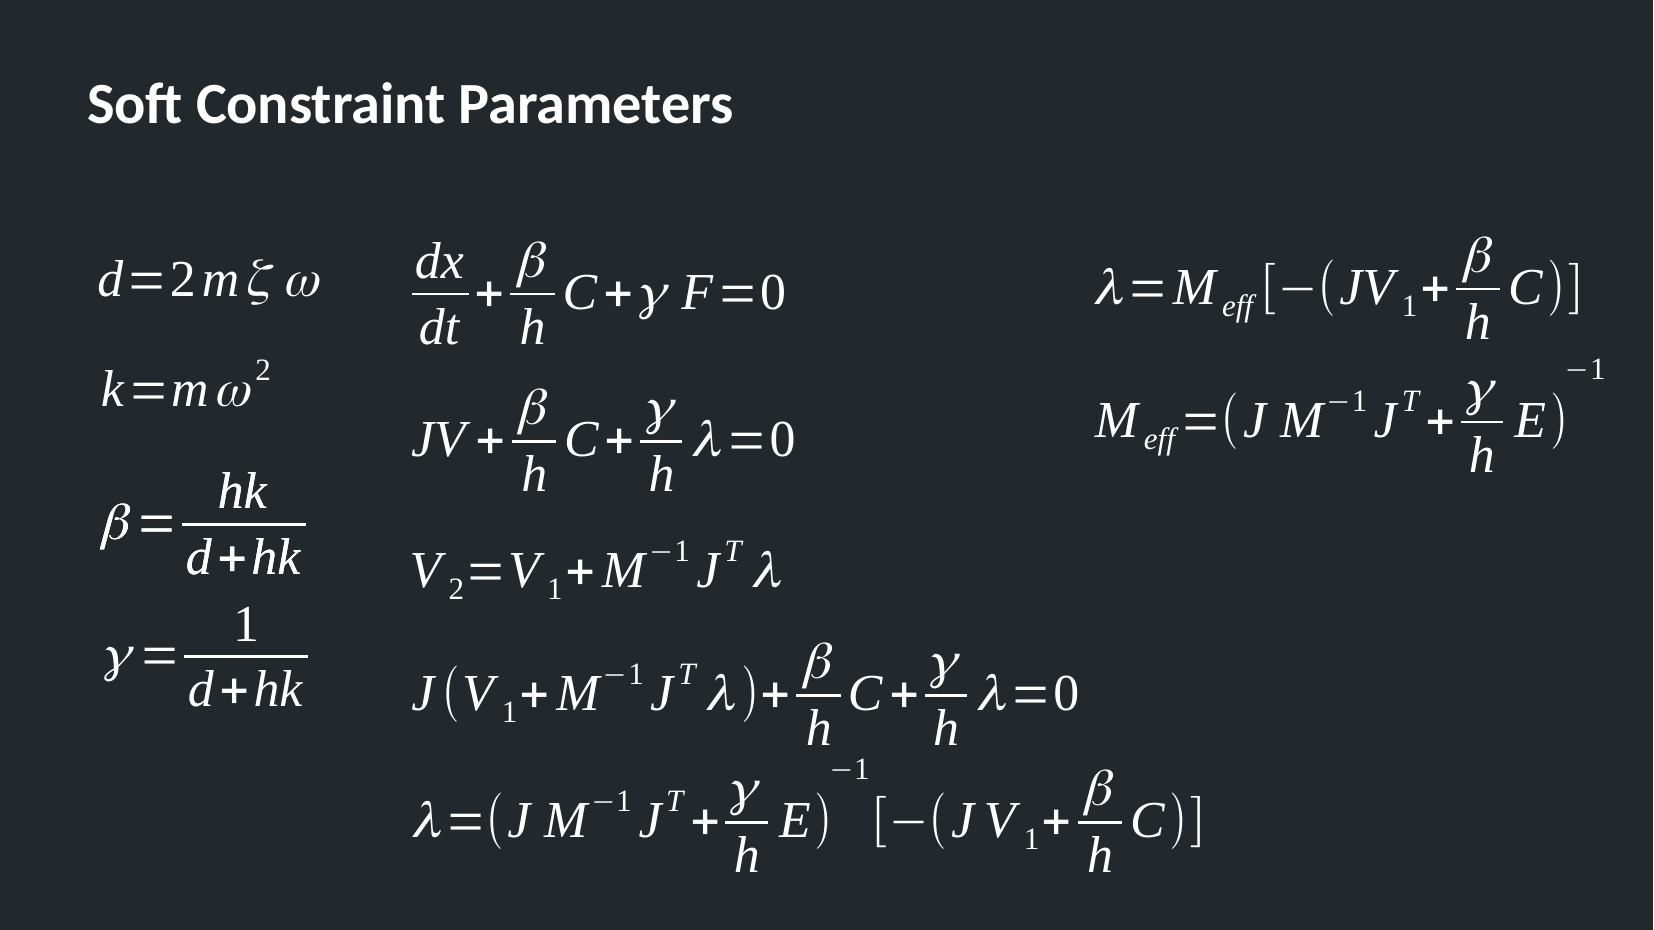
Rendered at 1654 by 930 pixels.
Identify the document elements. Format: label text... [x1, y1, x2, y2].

chart [90, 462, 315, 586]
chart [403, 533, 792, 607]
chart [403, 232, 793, 356]
chart [403, 640, 1210, 885]
chart [403, 386, 802, 503]
chart [1085, 352, 1612, 484]
chart [93, 353, 278, 418]
text_box Soft Constraint Parameters [72, 72, 886, 221]
chart [94, 595, 317, 718]
chart [90, 250, 331, 308]
chart [1085, 234, 1589, 351]
